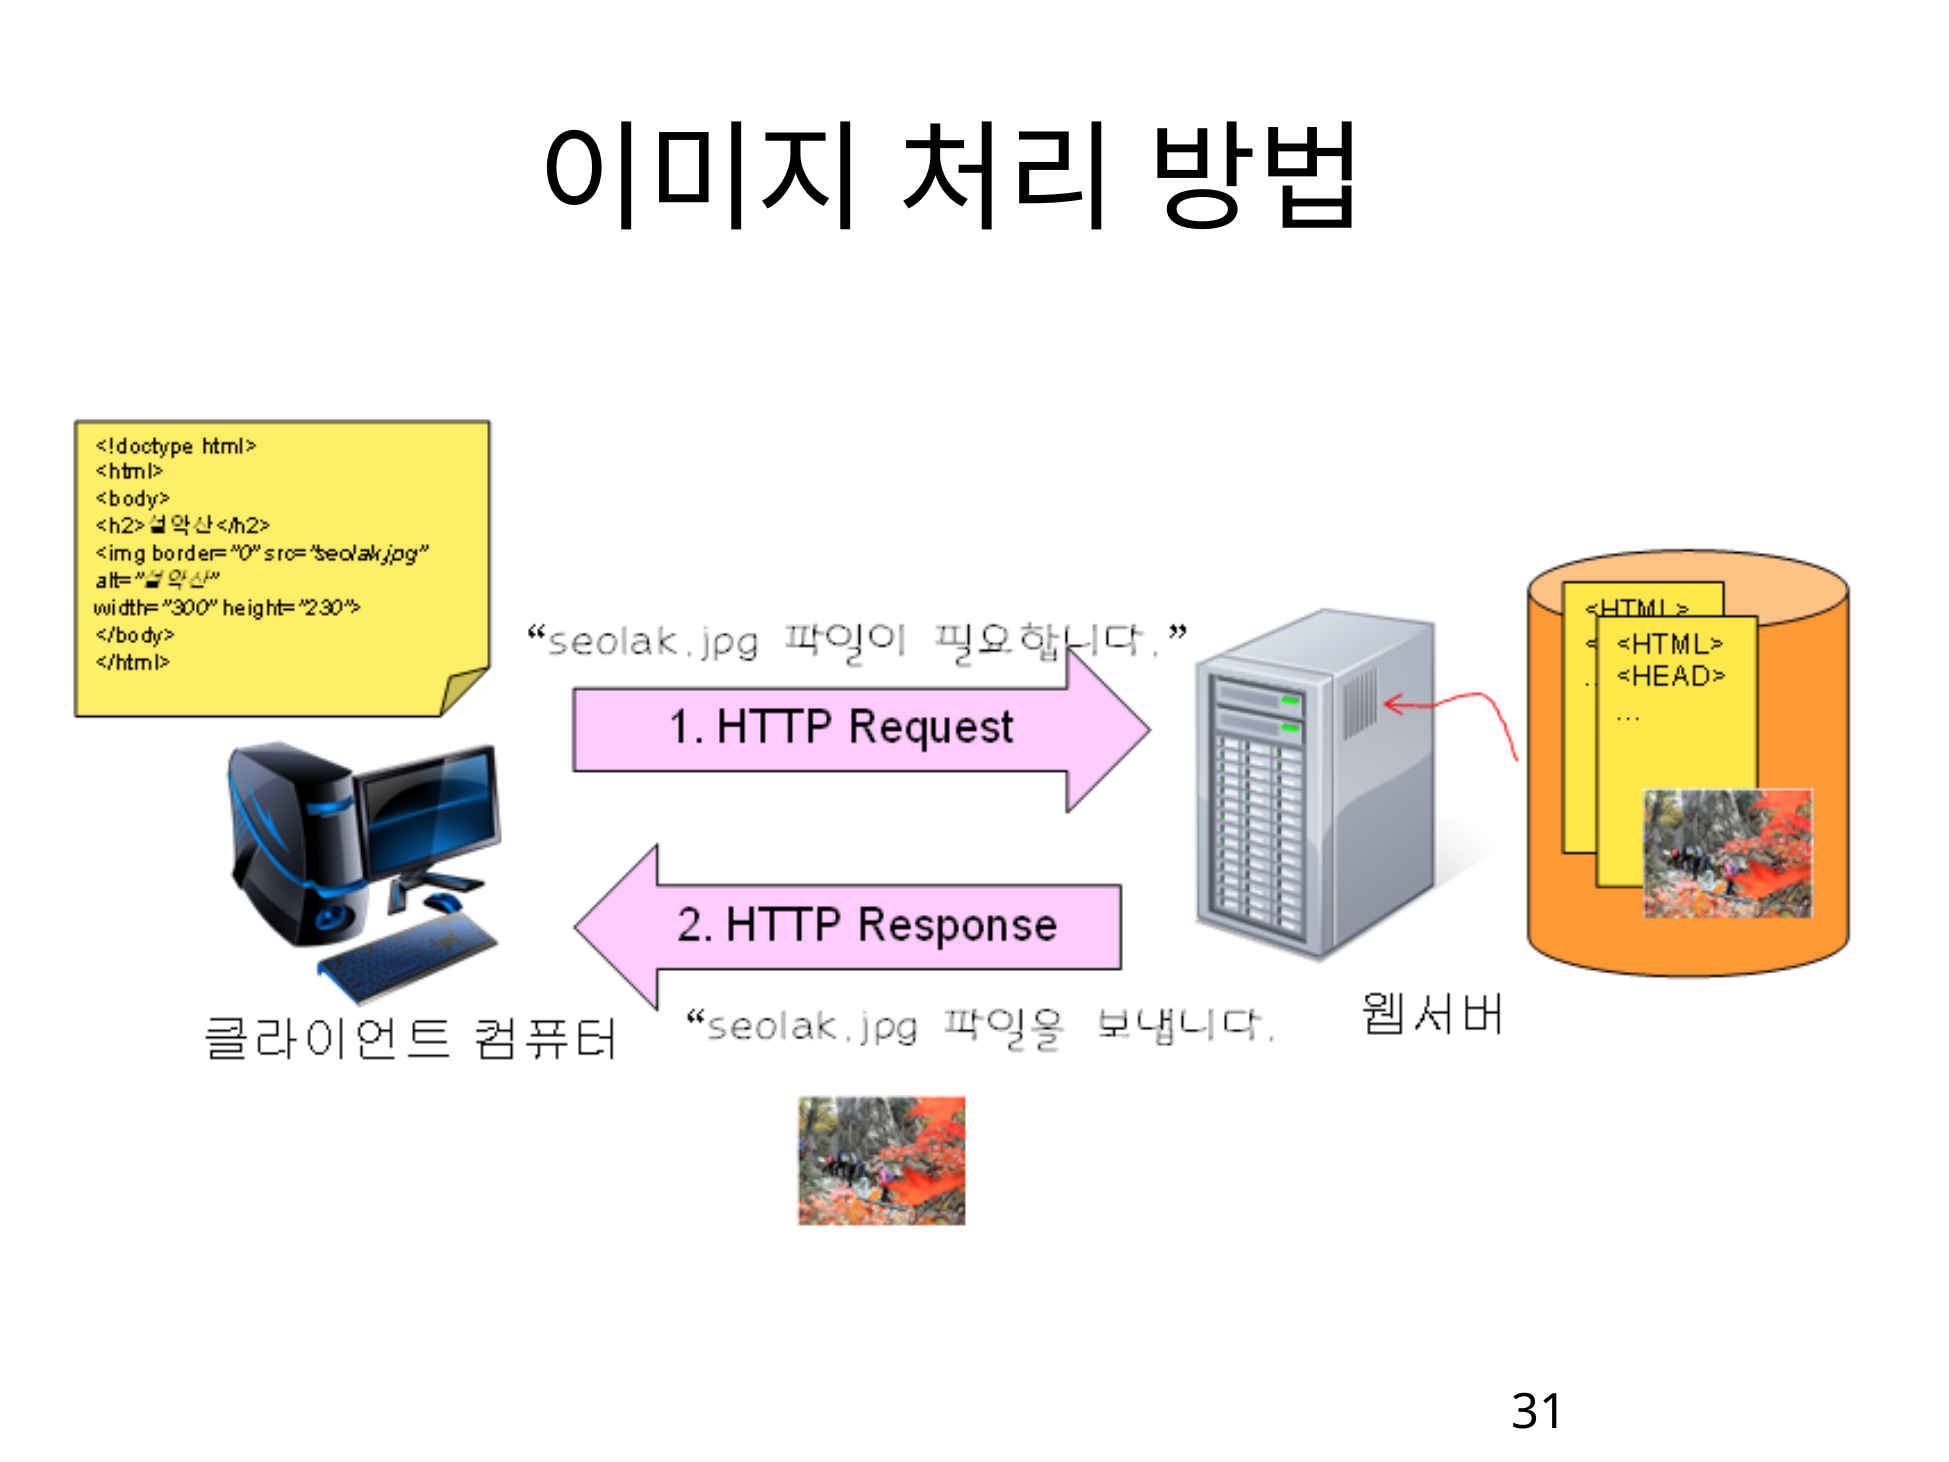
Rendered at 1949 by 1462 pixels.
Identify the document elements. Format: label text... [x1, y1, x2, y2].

picture [54, 395, 1896, 1251]
title 이미지 처리 방법 [156, 92, 1749, 255]
slide_number <숫자> [1496, 1372, 1899, 1462]
